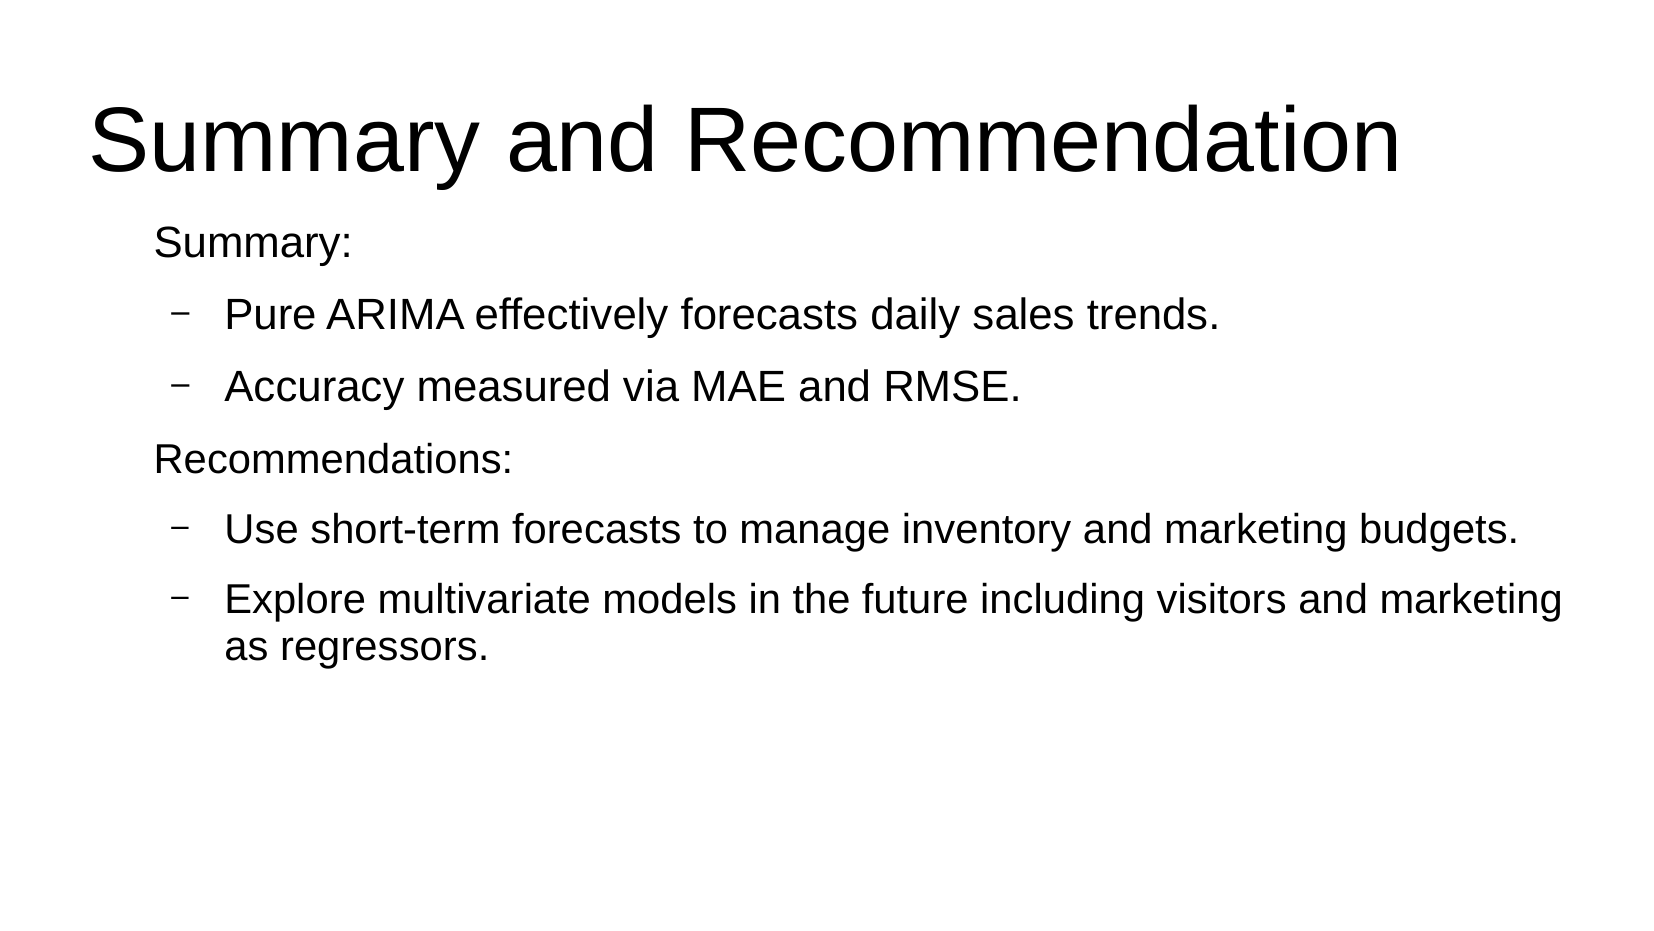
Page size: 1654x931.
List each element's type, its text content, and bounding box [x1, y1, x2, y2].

title Summary and Recommendation [88, 62, 1577, 218]
list Summary: Pure ARIMA effectively forecasts daily sales trends. Accuracy measured via MAE and RMSE. Recommendations: Use short-term forecasts to manage inventory and marketing budgets. Explore multivariate models in the future including visitors and marketing as regressors. [82, 217, 1571, 758]
